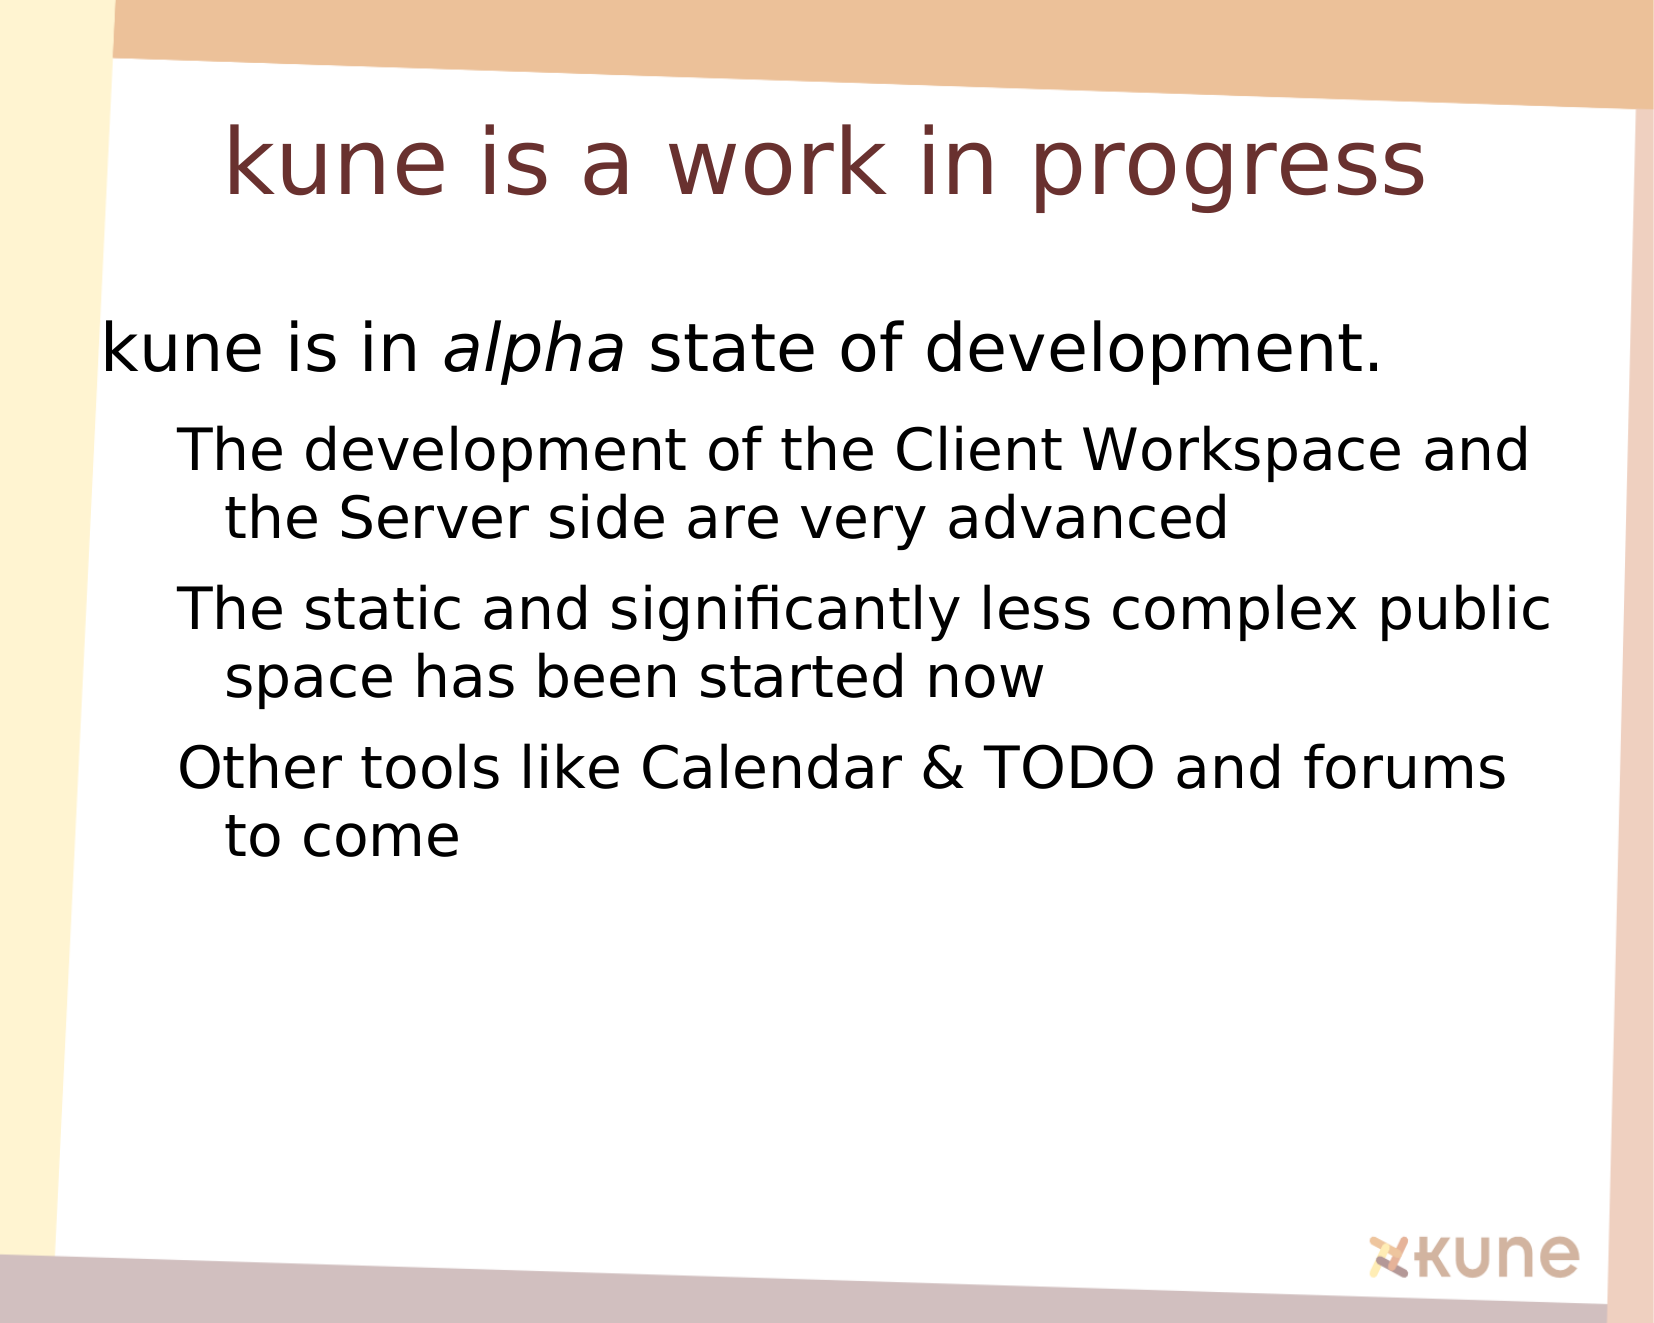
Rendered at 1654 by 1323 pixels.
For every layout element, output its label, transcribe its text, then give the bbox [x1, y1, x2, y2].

title kune is a work in progress [82, 52, 1571, 274]
list kune is in alpha state of development. The development of the Client Workspace and the Server side are very advanced The static and significantly less complex public space has been started now Other tools like Calendar & TODO and forums to come [82, 309, 1571, 1167]
picture [0, 0, 1654, 1323]
